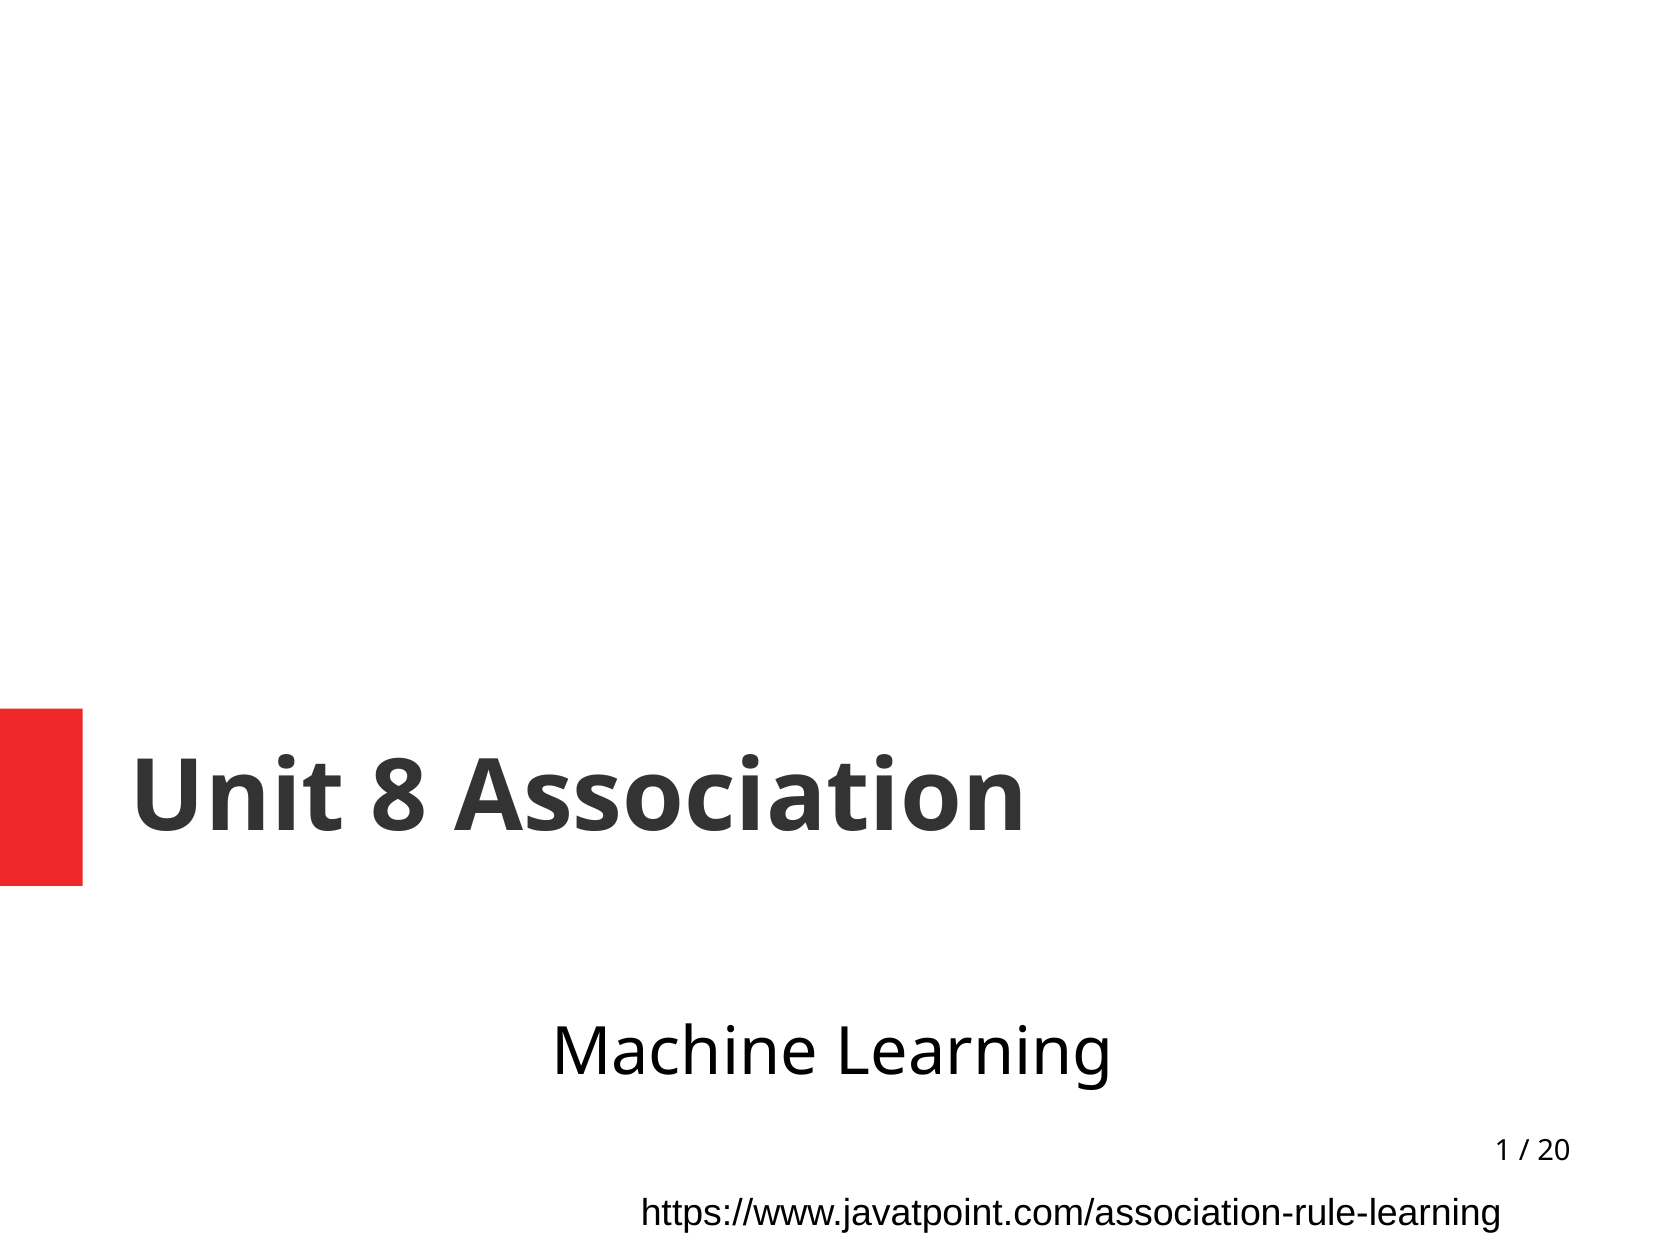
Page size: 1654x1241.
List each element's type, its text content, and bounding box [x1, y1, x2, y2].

subtitle Machine Learning [129, 968, 1536, 1130]
title Unit 8 Association [129, 673, 1536, 910]
text_box https://www.javatpoint.com/association-rule-learning [625, 1183, 1517, 1241]
